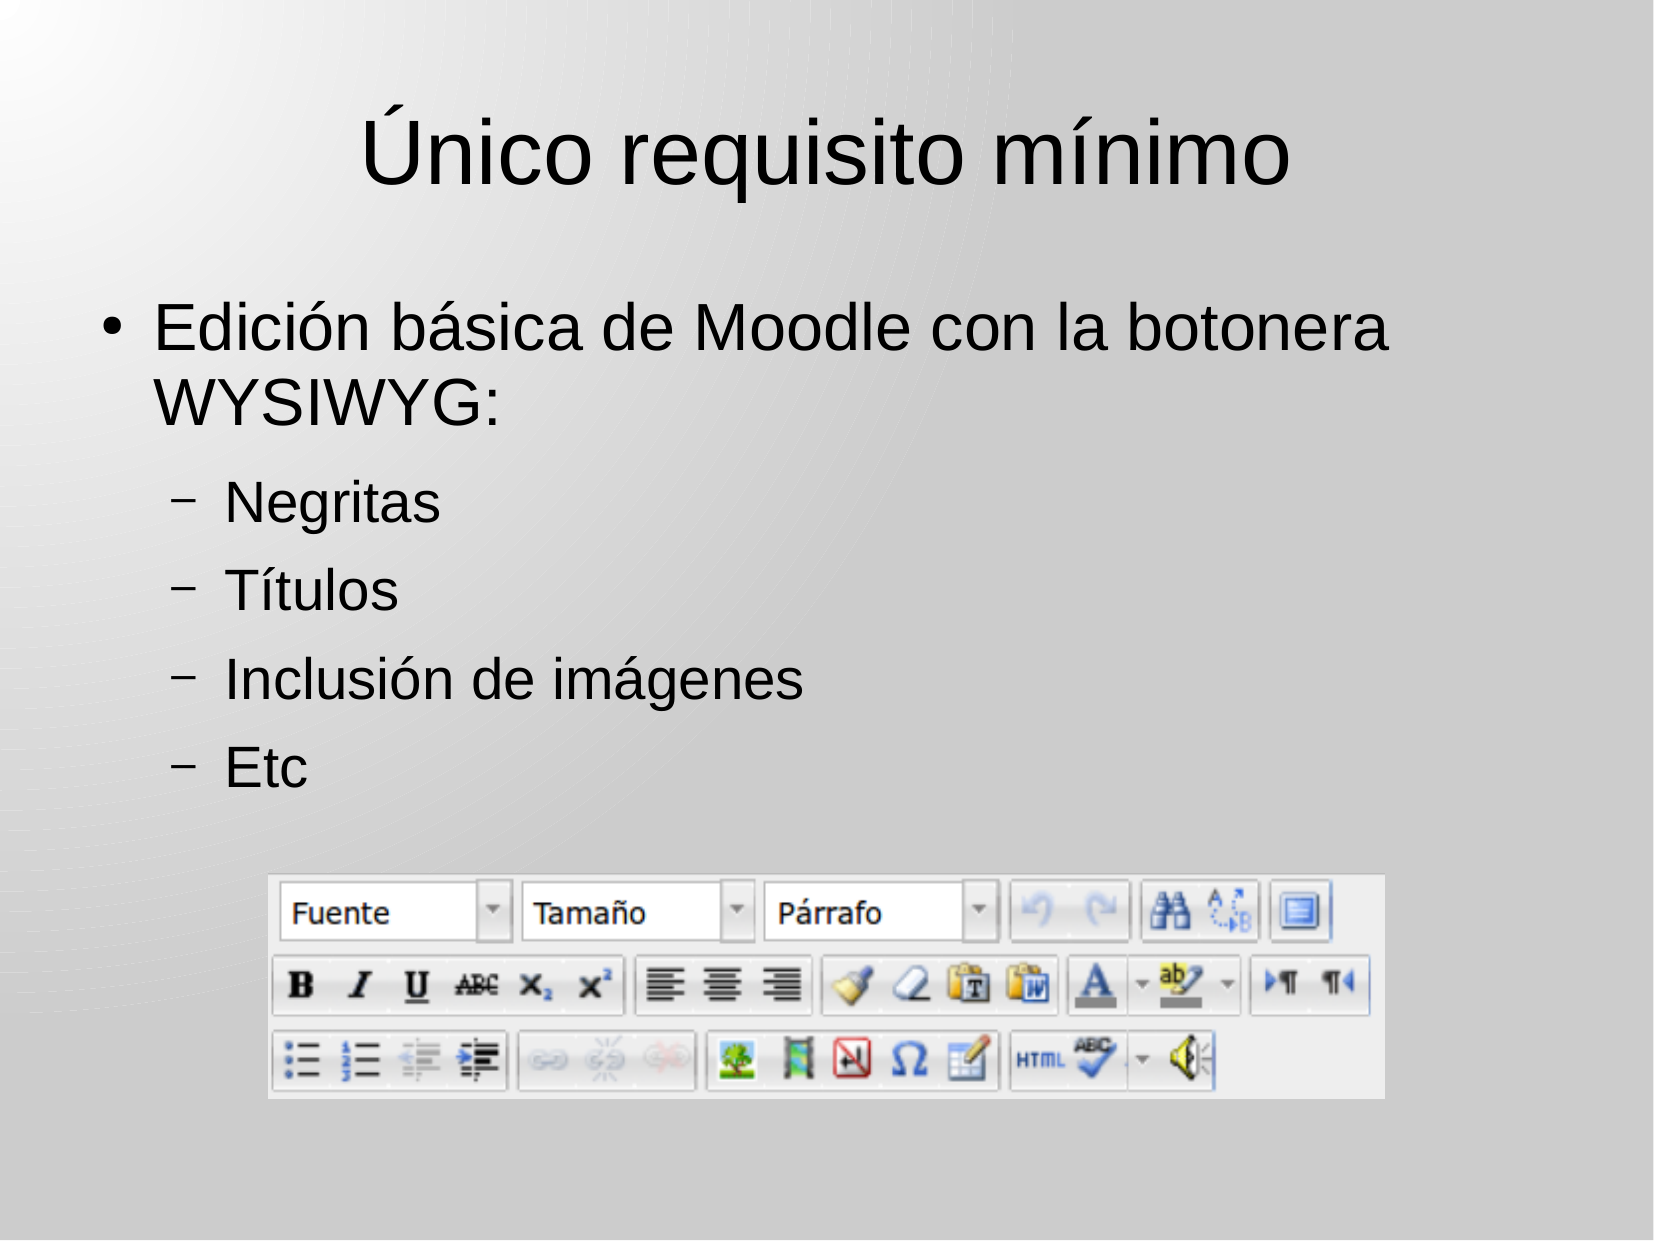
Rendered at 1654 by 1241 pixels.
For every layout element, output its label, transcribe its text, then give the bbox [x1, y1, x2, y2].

picture [268, 873, 1385, 1099]
title Único requisito mínimo [82, 49, 1571, 257]
list Edición básica de Moodle con la botonera WYSIWYG: Negritas Títulos Inclusión de imágenes Etc [82, 290, 1538, 1109]
